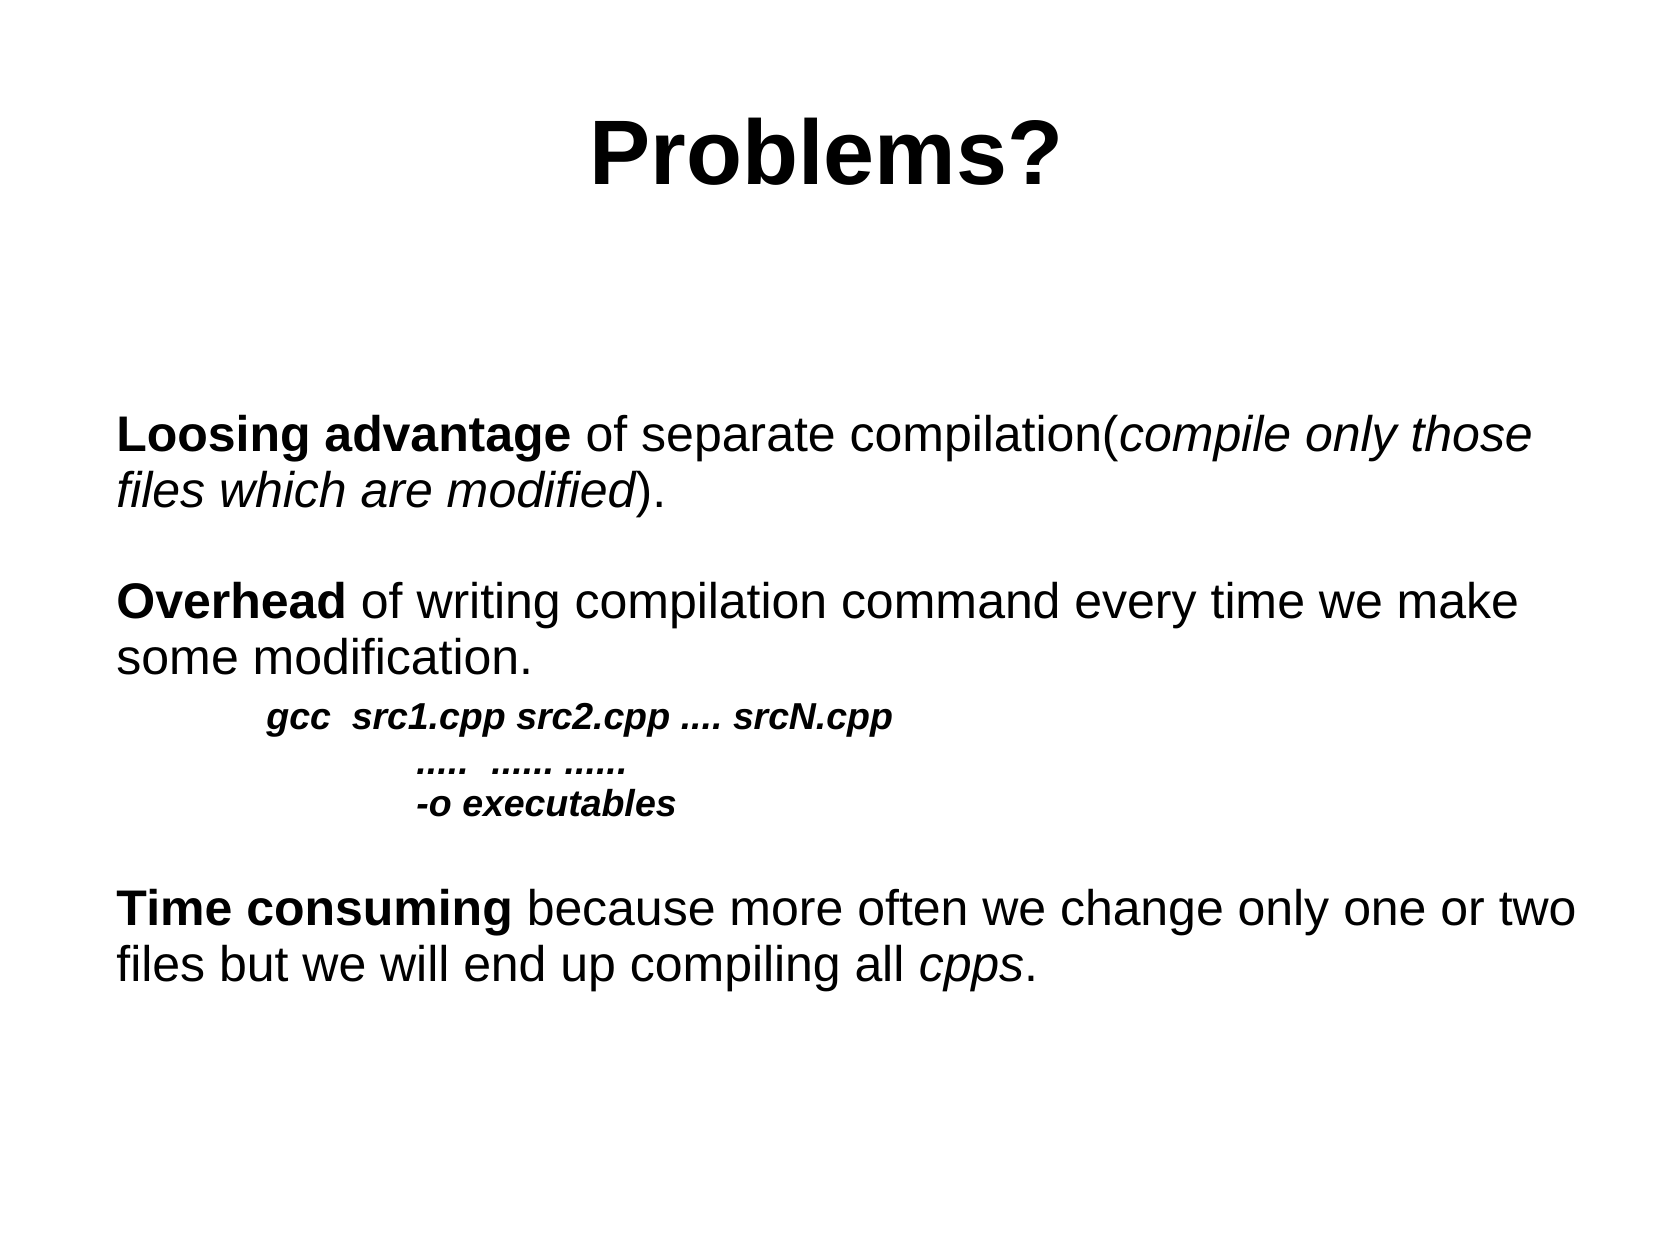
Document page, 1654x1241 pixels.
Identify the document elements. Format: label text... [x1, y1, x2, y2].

title Loosing advantage of separate compilation(compile only those files which are modified). Overhead of writing compilation command every time we make some modification. gcc src1.cpp src2.cpp .... srcN.cpp ..... ...... ...... -o executables Time consuming because more often we change only one or two files but we will end up compiling all cpps. [116, 405, 1605, 992]
title Problems? [82, 49, 1571, 257]
